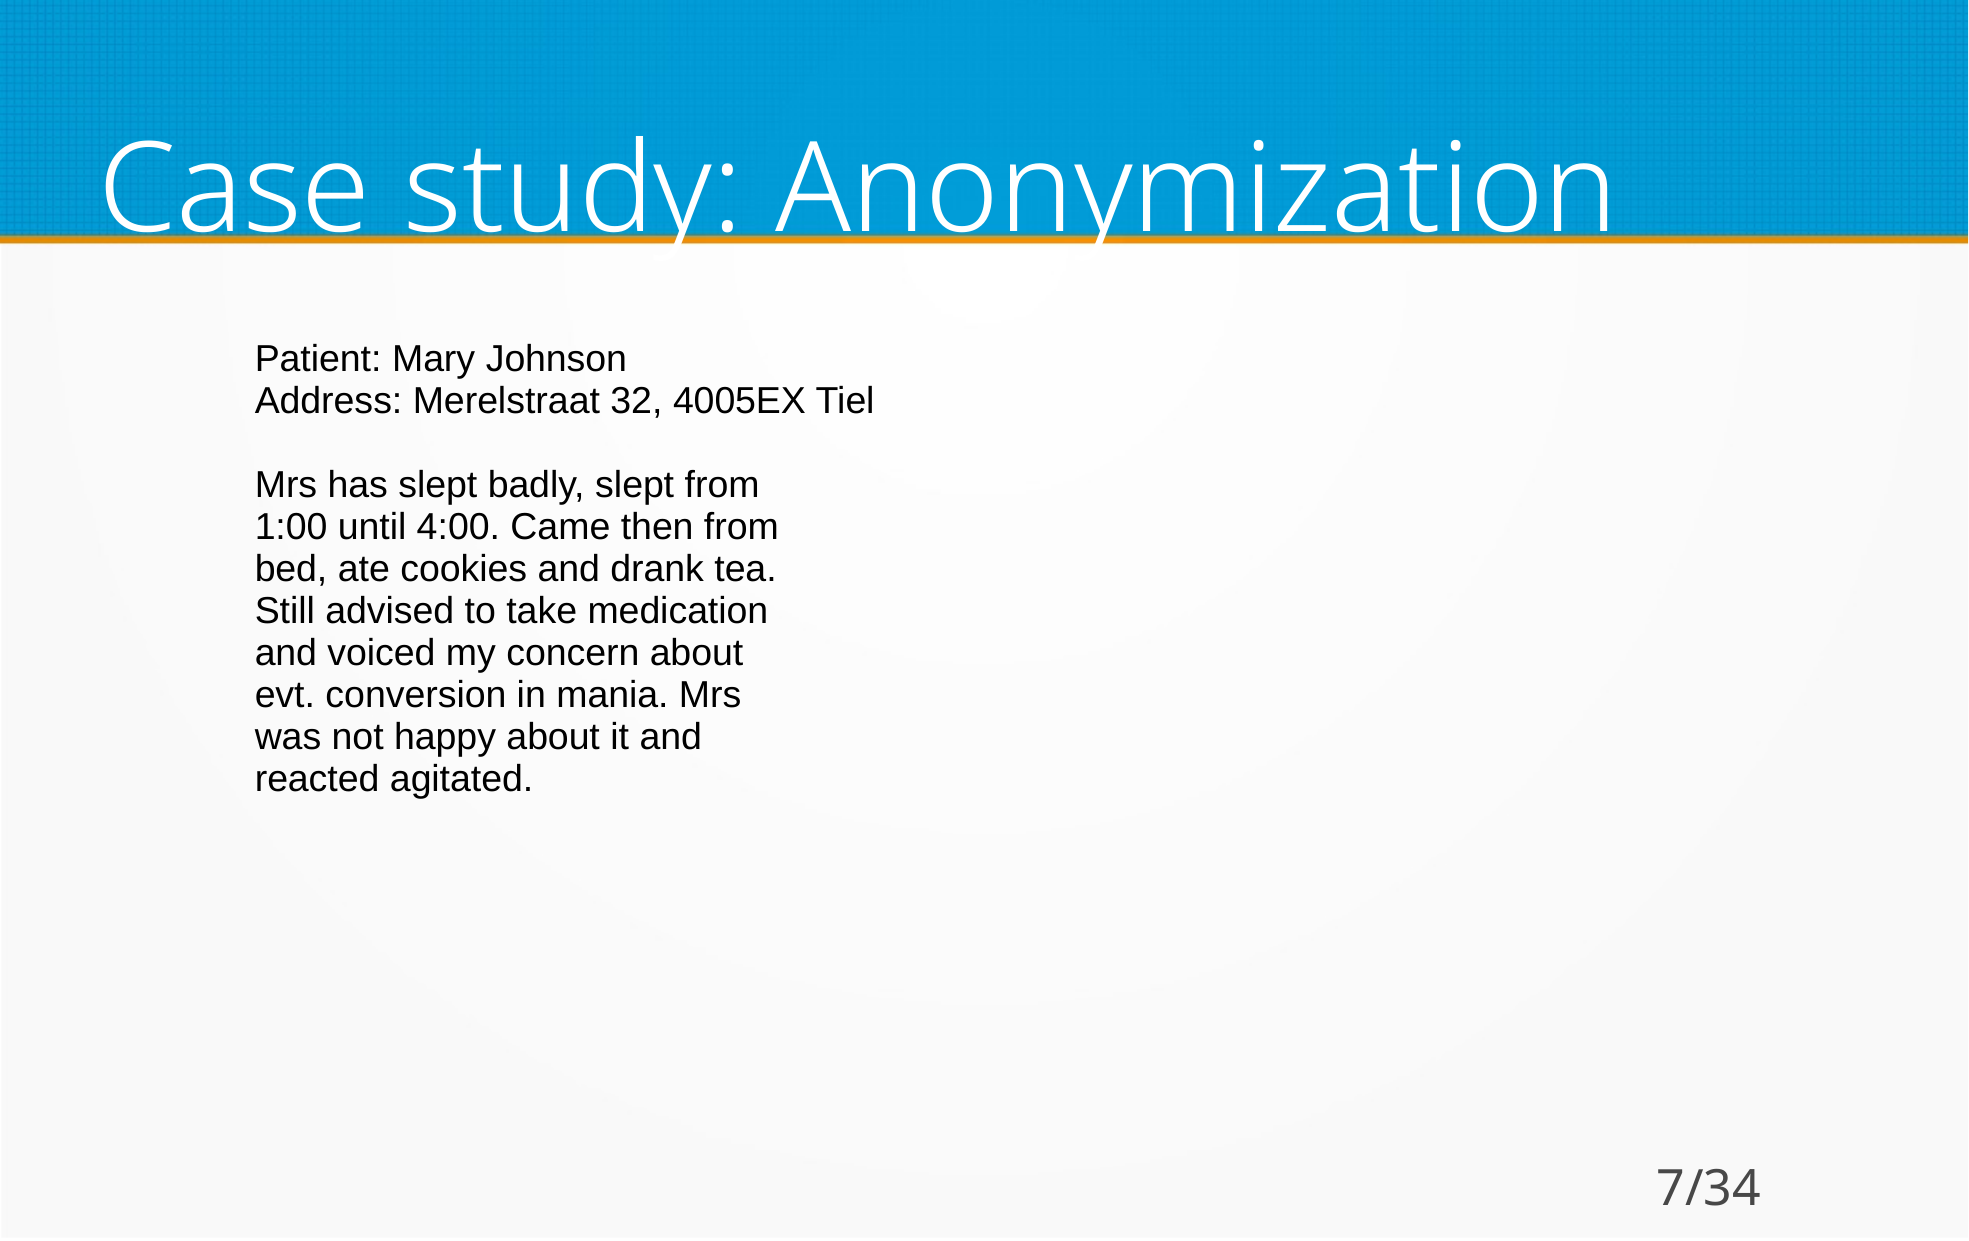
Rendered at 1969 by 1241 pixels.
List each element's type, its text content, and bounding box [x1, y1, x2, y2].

text_box Patient: Mary Johnson Address: Merelstraat 32, 4005EX Tiel Mrs has slept badly, slept from 1:00 until 4:00. Came then from bed, ate cookies and drank tea. Still advised to take medication and voiced my concern about evt. conversion in mania. Mrs was not happy about it and reacted agitated. [240, 330, 991, 807]
picture [0, 233, 1969, 1241]
title Case study: Anonymization [98, 49, 1870, 257]
